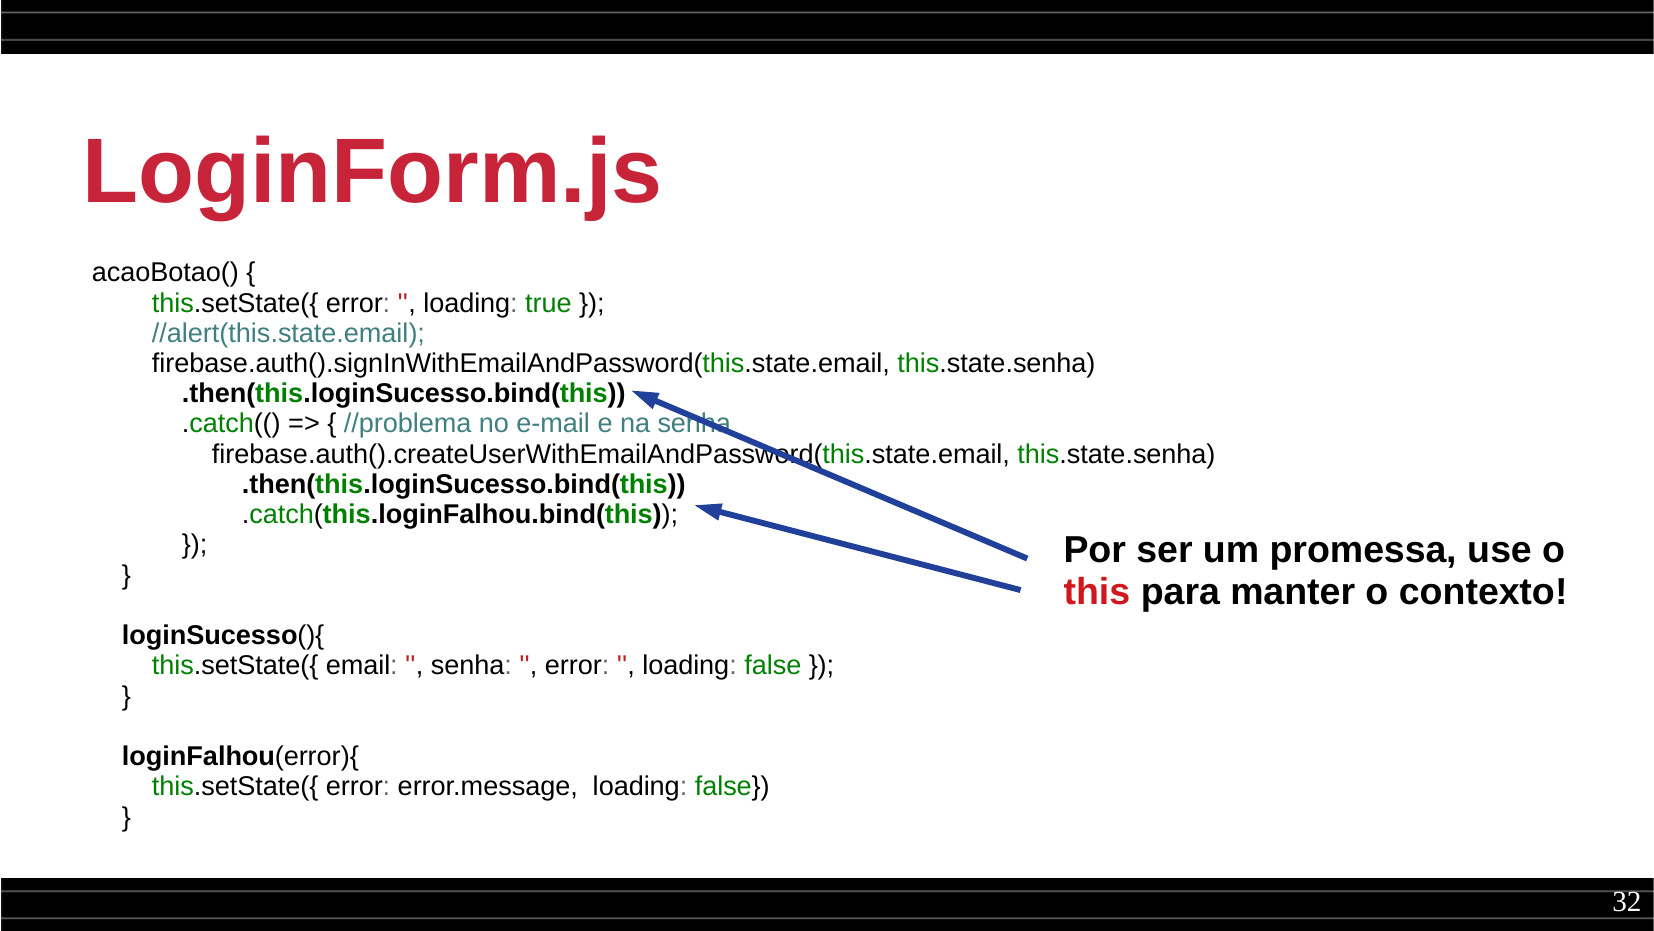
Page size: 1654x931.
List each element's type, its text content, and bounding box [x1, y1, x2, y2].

title LoginForm.js [82, 92, 1571, 249]
text_box acaoBotao() { this.setState({ error: '', loading: true }); //alert(this.state.email); firebase.auth().signInWithEmailAndPassword(this.state.email, this.state.senha) .then(this.loginSucesso.bind(this)) .catch(() => { //problema no e-mail e na senha firebase.auth().createUserWithEmailAndPassword(this.state.email, this.state.senha) .then(this.loginSucesso.bind(this)) .catch(this.loginFalhou.bind(this)); }); } loginSucesso(){ this.setState({ email: '', senha: '', error: '', loading: false }); } loginFalhou(error){ this.setState({ error: error.message, loading: false}) } [77, 249, 1508, 840]
picture [1, 0, 1654, 54]
text_box Por ser um promessa, use o this para manter o contexto! [1048, 521, 1591, 621]
picture [1, 878, 1654, 931]
